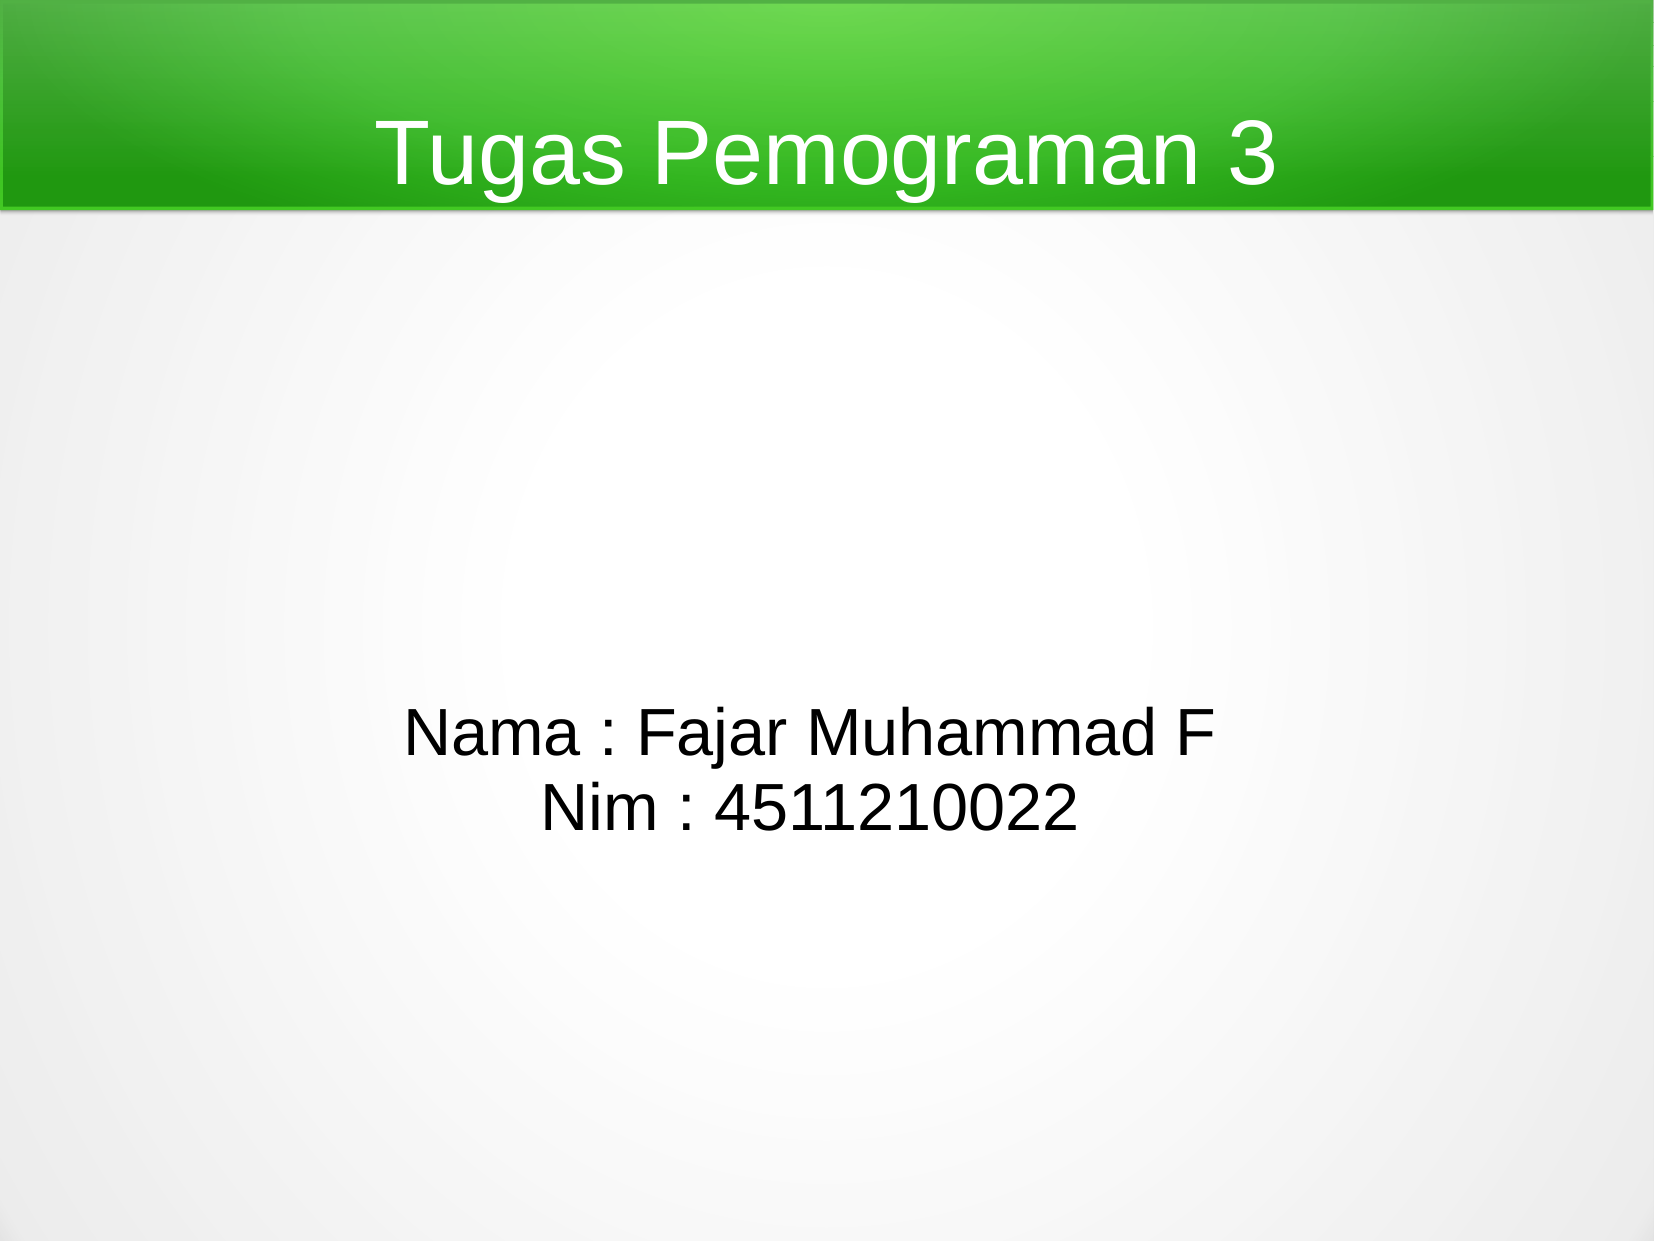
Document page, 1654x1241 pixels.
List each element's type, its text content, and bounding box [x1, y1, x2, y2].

title Tugas Pemograman 3 [82, 49, 1571, 257]
subtitle Nama : Fajar Muhammad F Nim : 4511210022 [82, 290, 1538, 1241]
